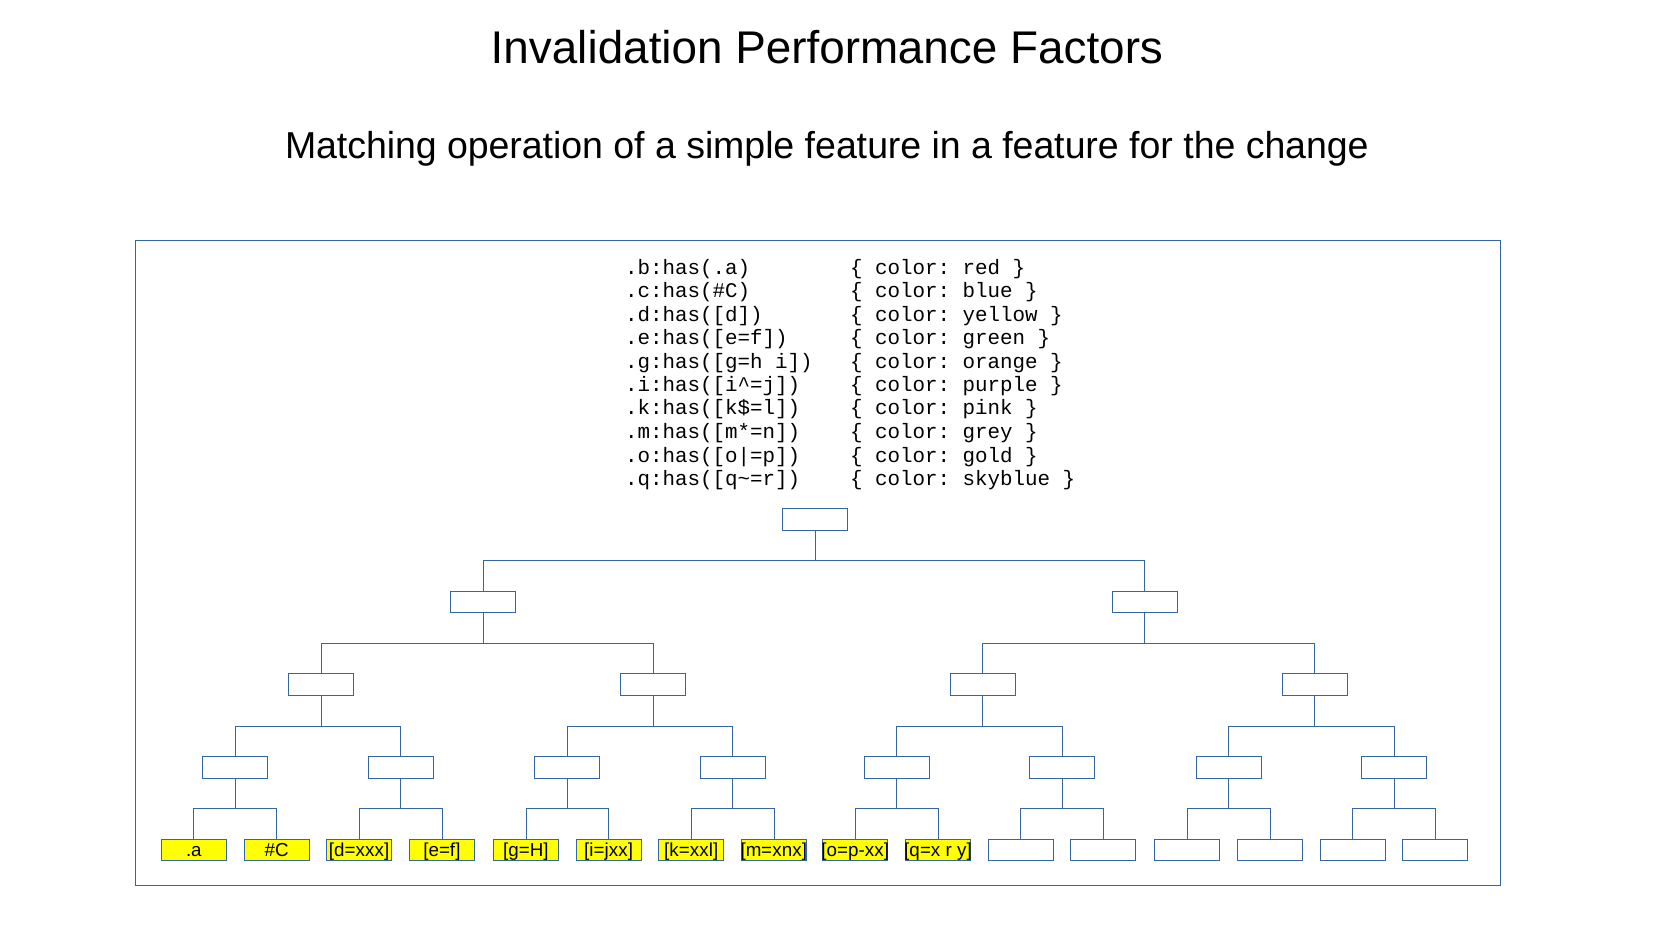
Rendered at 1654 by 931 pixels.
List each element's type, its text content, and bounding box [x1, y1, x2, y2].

text_box [135, 240, 1501, 886]
text_box Invalidation Performance Factors Matching operation of a simple feature in a feature for the change [0, 15, 1654, 175]
